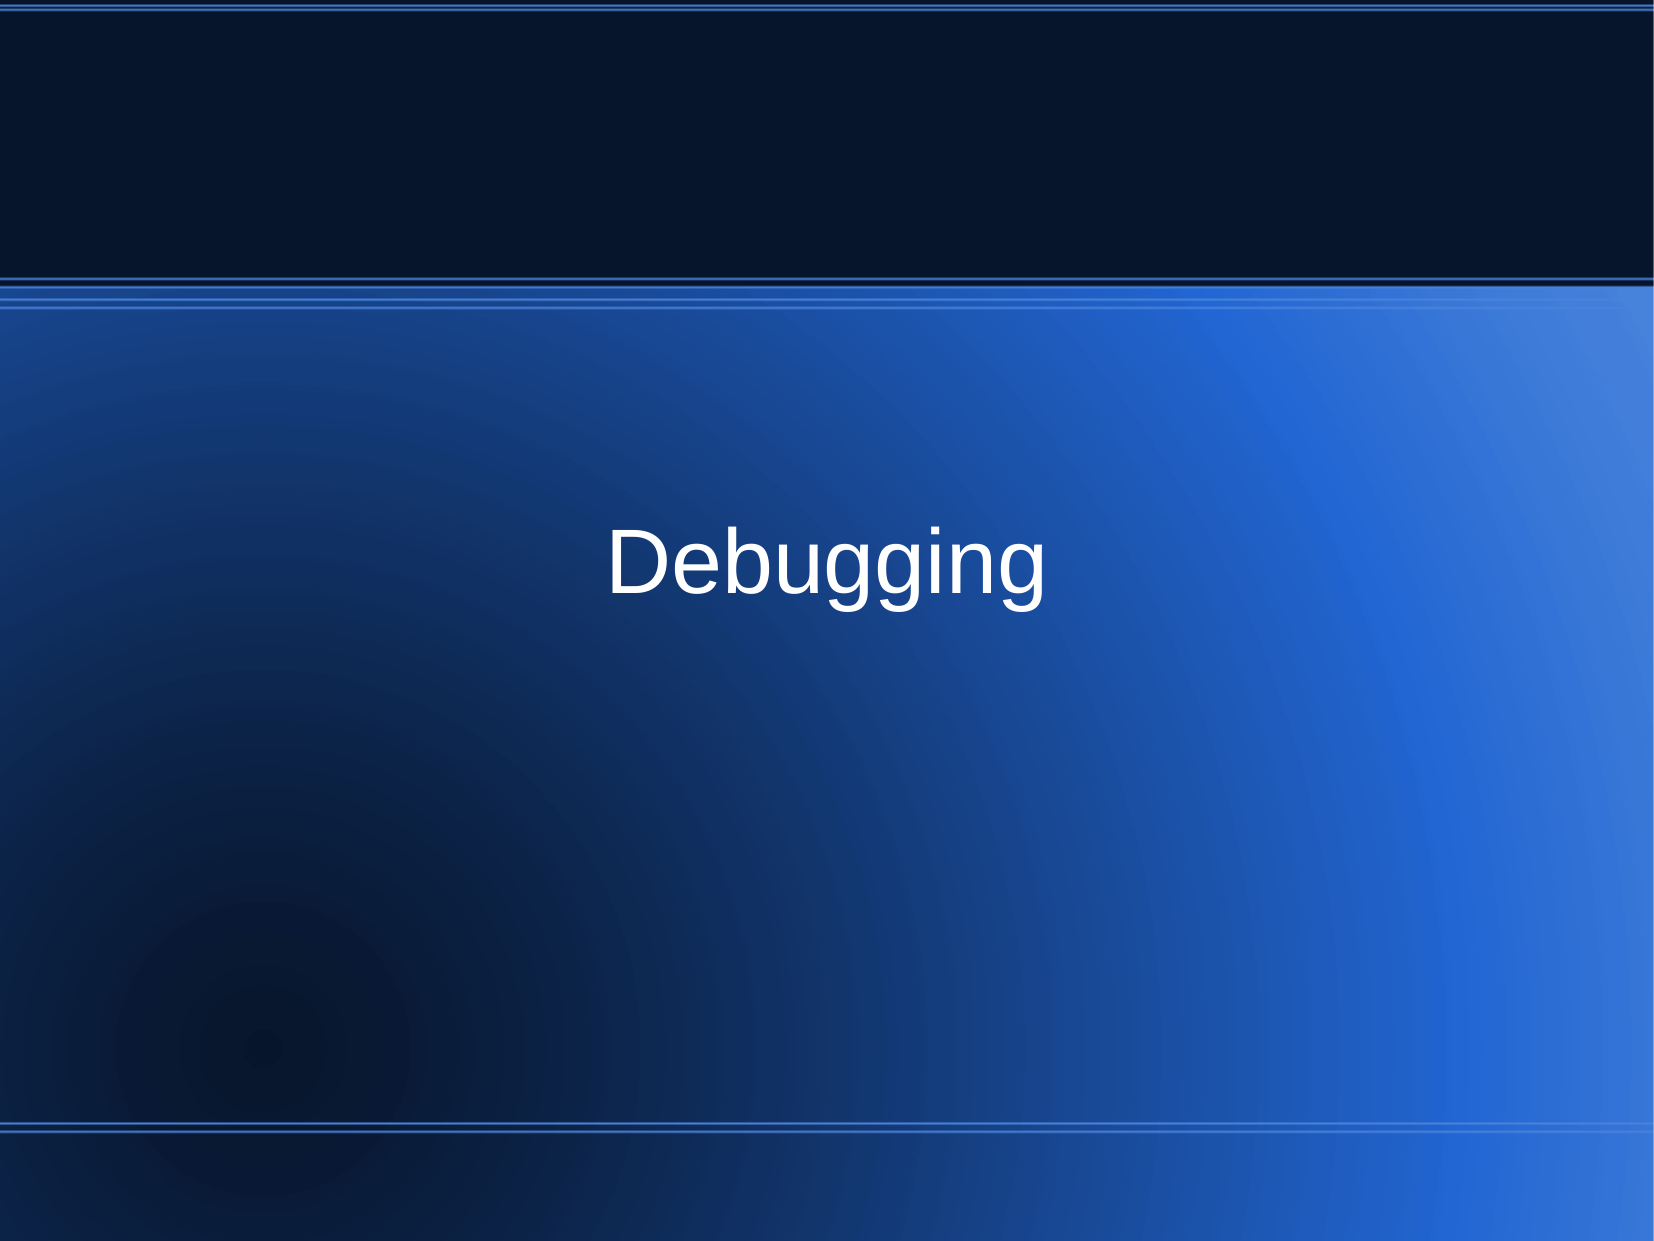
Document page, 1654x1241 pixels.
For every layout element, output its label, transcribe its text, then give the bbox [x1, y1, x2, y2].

subtitle Debugging [82, 49, 1571, 1075]
picture [0, 0, 1654, 1241]
